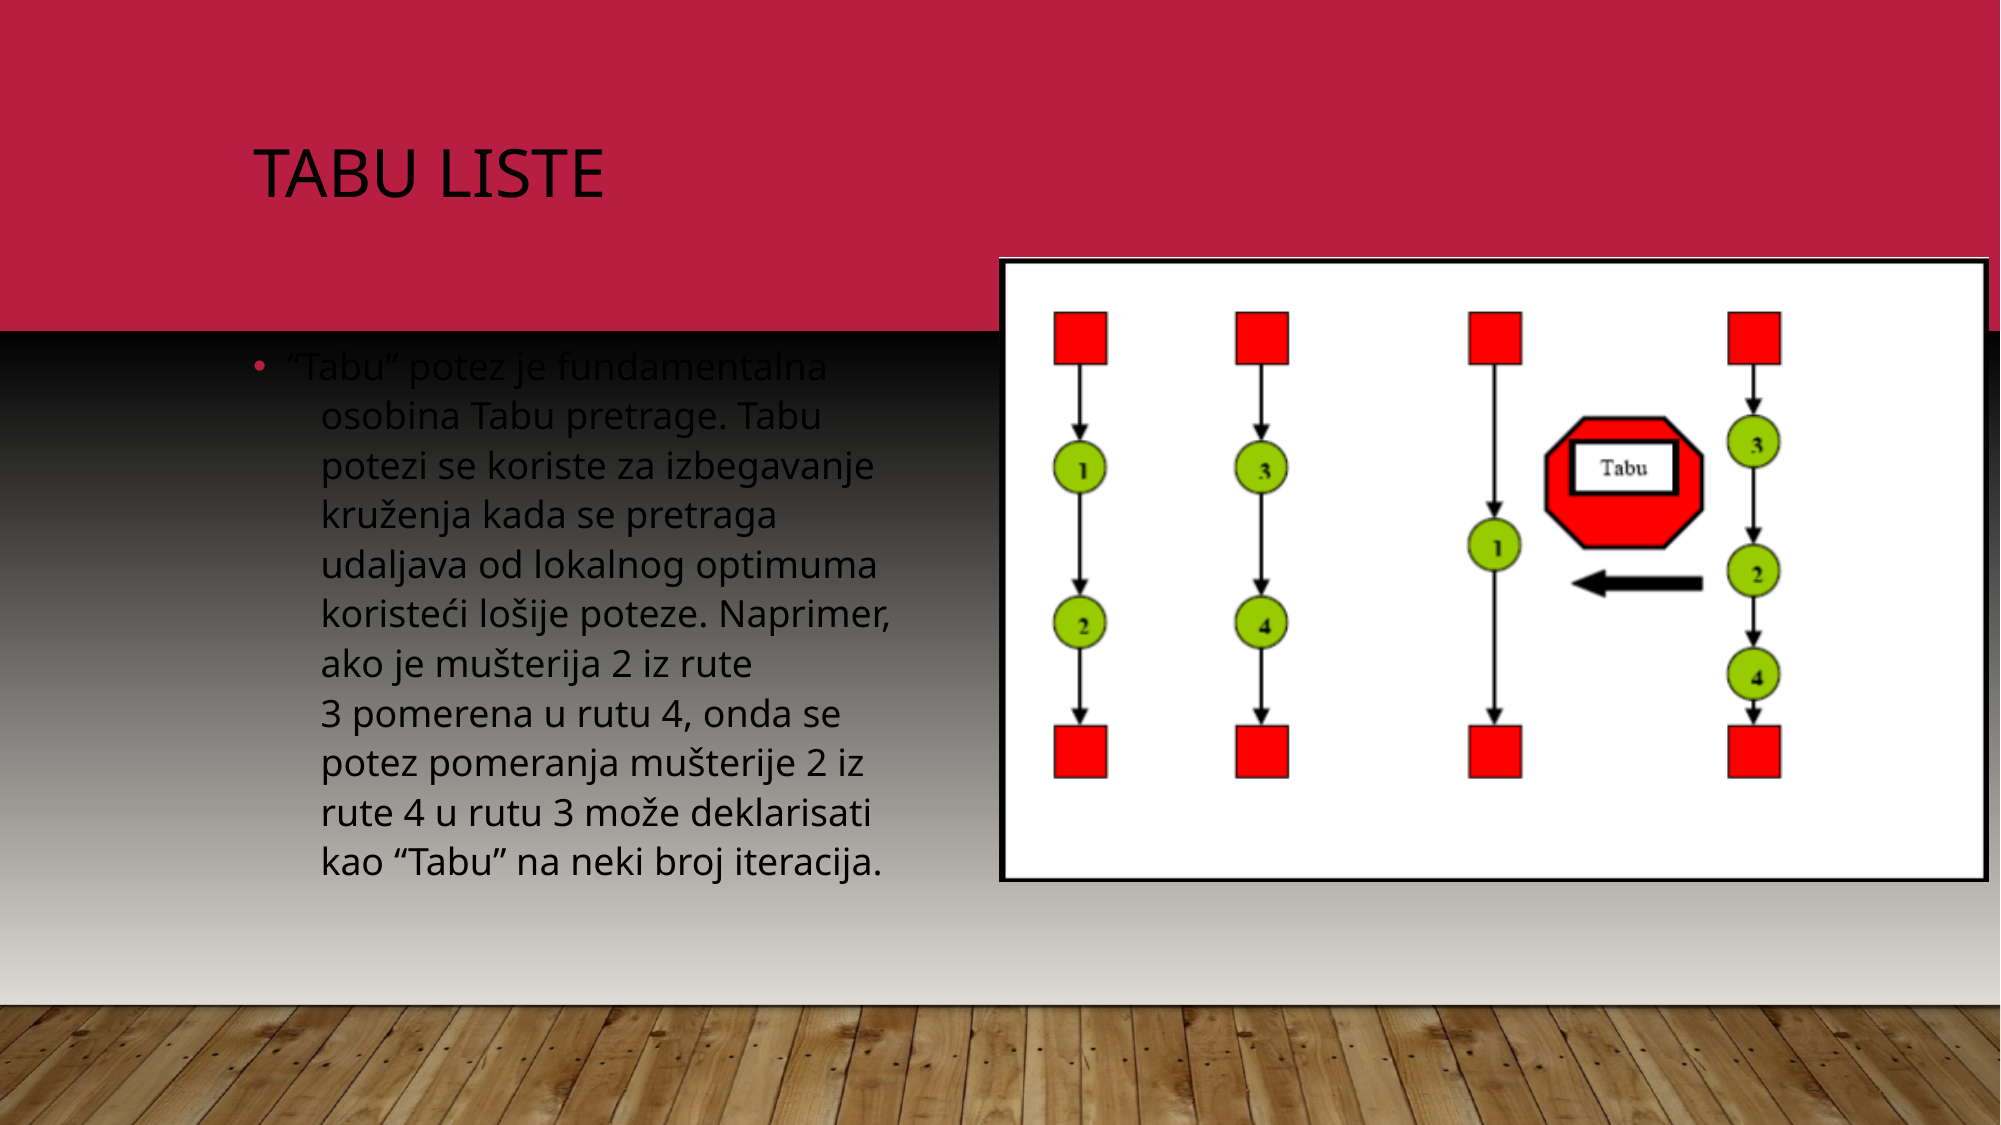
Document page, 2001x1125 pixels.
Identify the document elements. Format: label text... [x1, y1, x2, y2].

picture [999, 257, 1989, 883]
title Tabu liste [238, 131, 924, 305]
list “Tabu” potez je fundamentalna osobina Tabu pretrage. Tabu potezi se koriste za izbegavanje kruženja kada se pretraga udaljava od lokalnog optimuma koristeći lošije poteze. Naprimer, ako je mušterija 2 iz rute 3 pomerena u rutu 4, onda se potez pomeranja mušterije 2 iz rute 4 u rutu 3 može deklarisati kao “Tabu” na neki broj iteracija. [238, 330, 923, 897]
text_box [0, 0, 2000, 1005]
picture [0, 1005, 2000, 1125]
